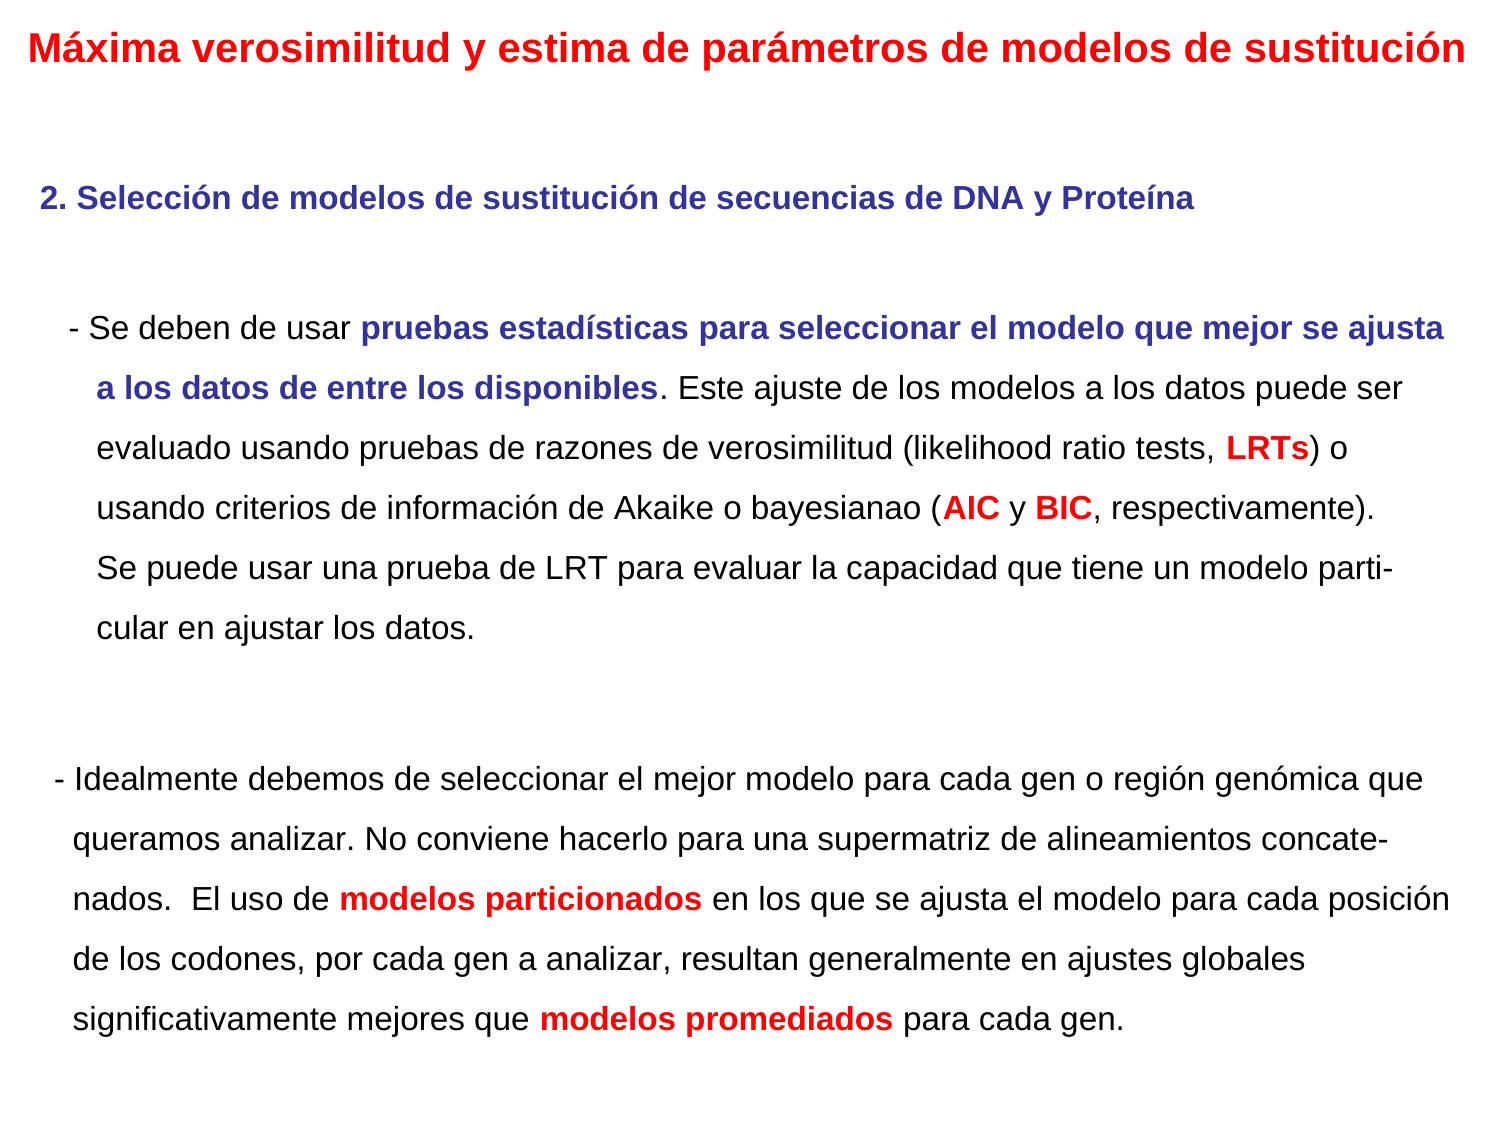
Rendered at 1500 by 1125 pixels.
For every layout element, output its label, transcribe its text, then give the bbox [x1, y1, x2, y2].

text_box Idealmente debemos de seleccionar el mejor modelo para cada gen o región genómica que queramos analizar. No conviene hacerlo para una supermatriz de alineamientos concate- nados. El uso de modelos particionados en los que se ajusta el modelo para cada posición de los codones, por cada gen a analizar, resultan generalmente en ajustes globales significativamente mejores que modelos promediados para cada gen. [39, 729, 1476, 1045]
text_box Se deben de usar pruebas estadísticas para seleccionar el modelo que mejor se ajusta a los datos de entre los disponibles. Este ajuste de los modelos a los datos puede ser evaluado usando pruebas de razones de verosimilitud (likelihood ratio tests, LRTs) o usando criterios de información de Akaike o bayesianao (AIC y BIC, respectivamente). Se puede usar una prueba de LRT para evaluar la capacidad que tiene un modelo parti- cular en ajustar los datos. [53, 278, 1470, 654]
text_box Máxima verosimilitud y estima de parámetros de modelos de sustitución [12, 13, 1482, 79]
text_box 2. Selección de modelos de sustitución de secuencias de DNA y Proteína [25, 154, 1211, 225]
